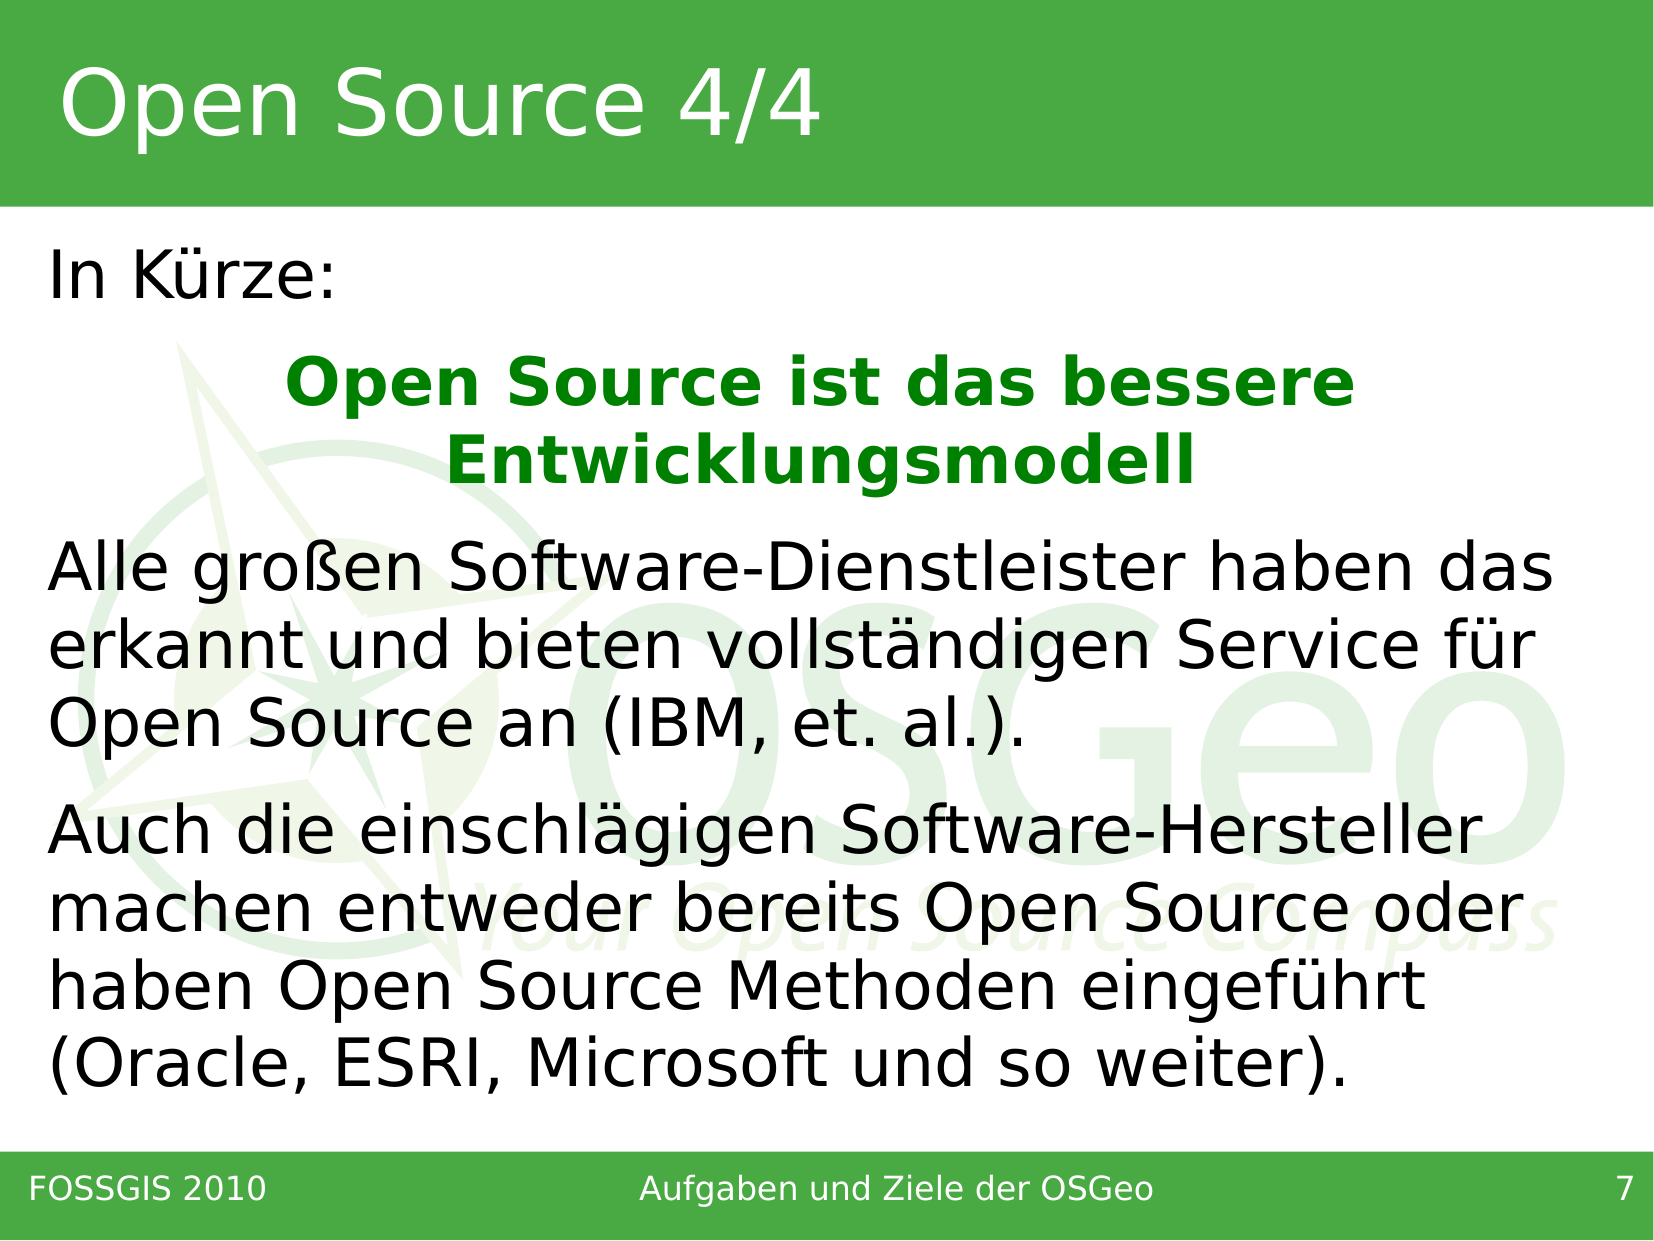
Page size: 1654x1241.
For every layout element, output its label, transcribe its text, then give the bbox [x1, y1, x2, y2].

title Open Source 4/4 [59, 29, 1625, 178]
list In Kürze: Open Source ist das bessere Entwicklungsmodell Alle großen Software-Dienstleister haben das erkannt und bieten vollständigen Service für Open Source an (IBM, et. al.). Auch die einschlägigen Software-Hersteller machen entweder bereits Open Source oder haben Open Source Methoden eingeführt (Oracle, ESRI, Microsoft und so weiter). [47, 236, 1595, 1103]
